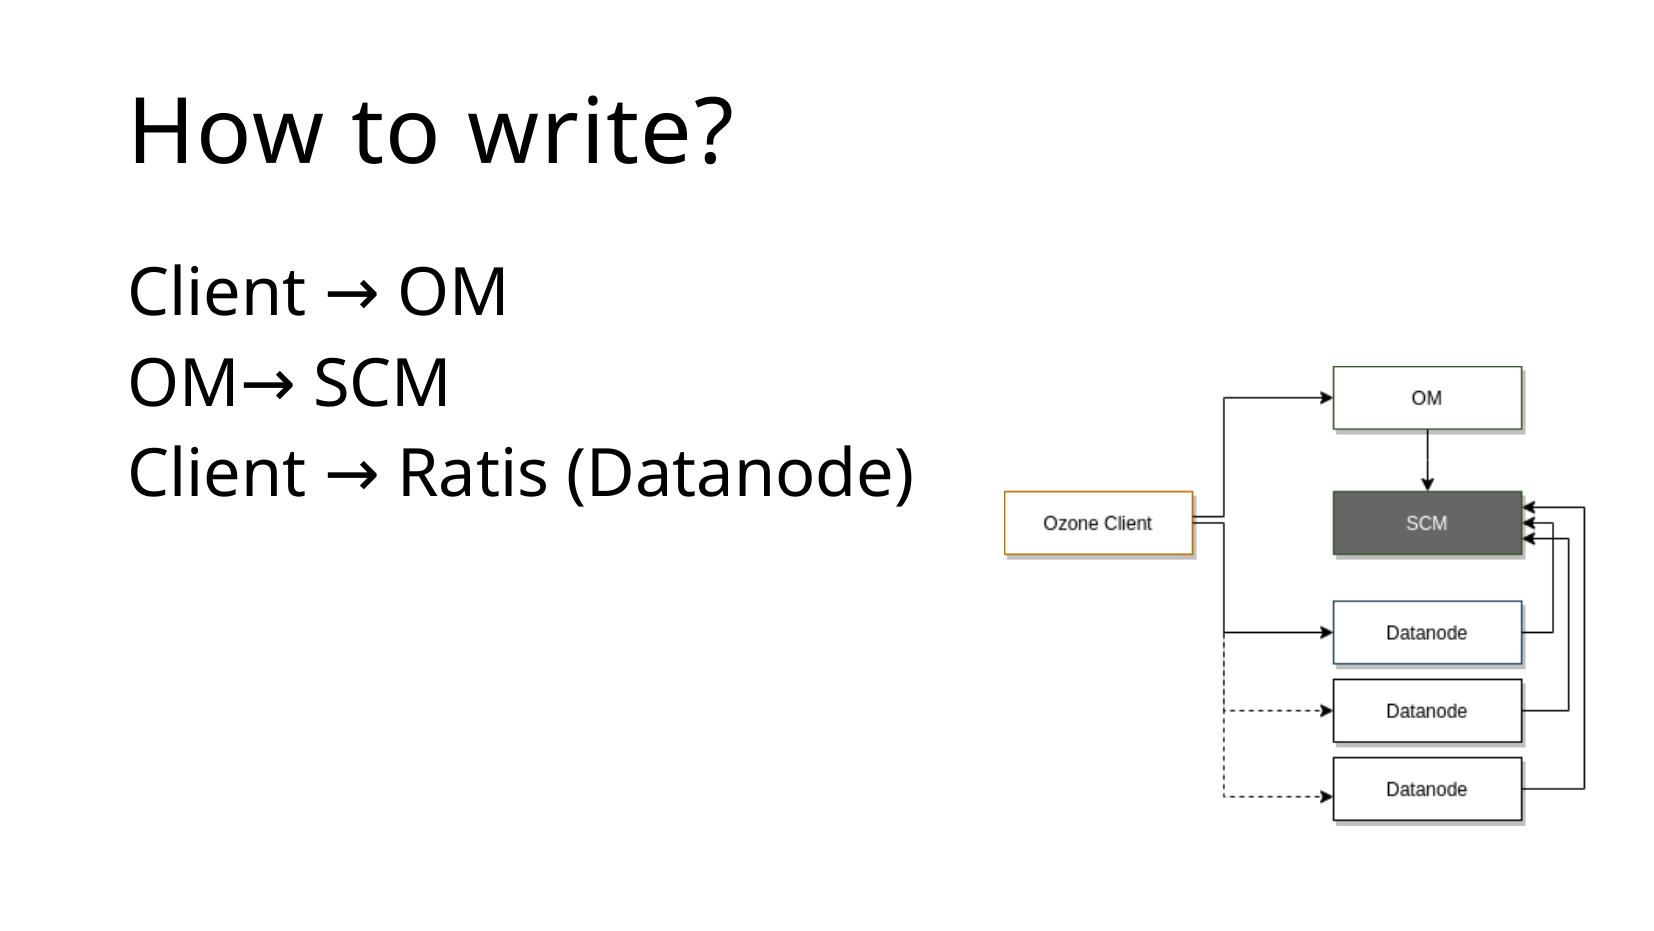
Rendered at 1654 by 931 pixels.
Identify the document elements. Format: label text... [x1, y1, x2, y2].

list Client → OM OM→ SCM Client → Ratis (Datanode) [127, 244, 1527, 784]
picture [1004, 366, 1598, 826]
title How to write? [127, 69, 1654, 187]
